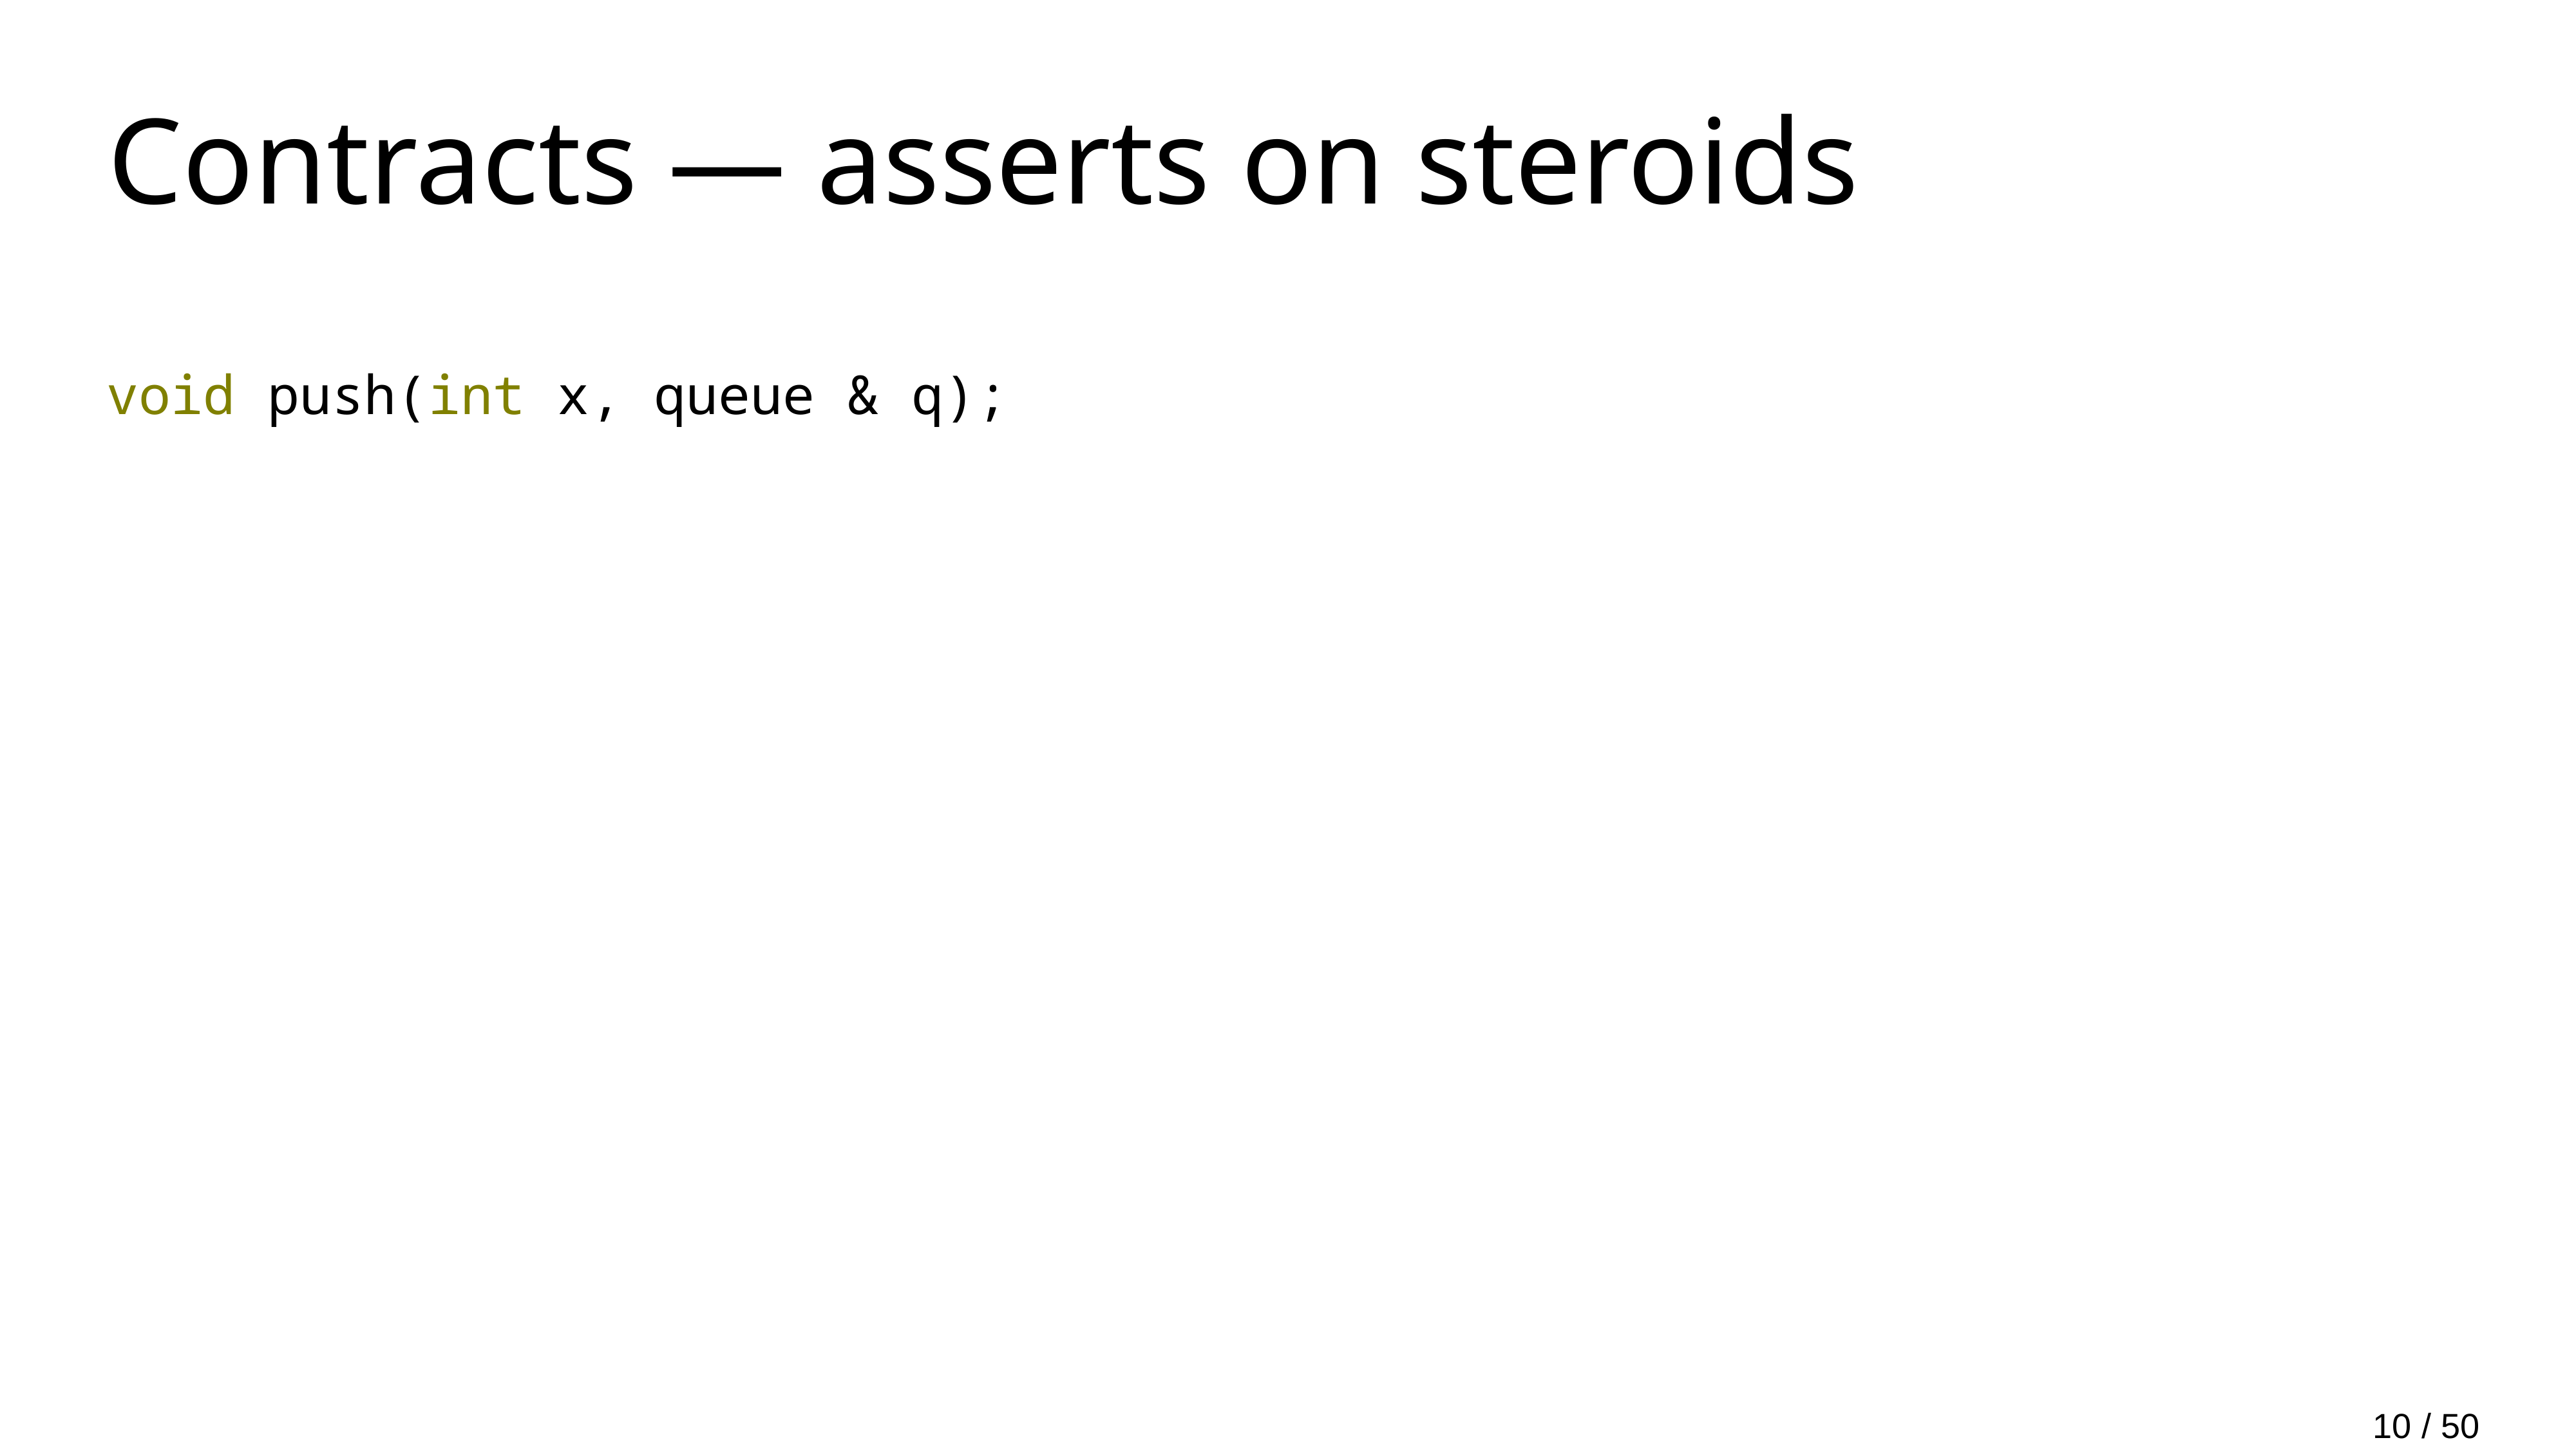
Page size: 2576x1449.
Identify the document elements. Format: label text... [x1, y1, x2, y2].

title Contracts — asserts on steroids [108, 80, 2468, 242]
text_box <number> / 50 [2363, 1402, 2576, 1449]
list void push(int x, queue & q); [0, 295, 2576, 1449]
